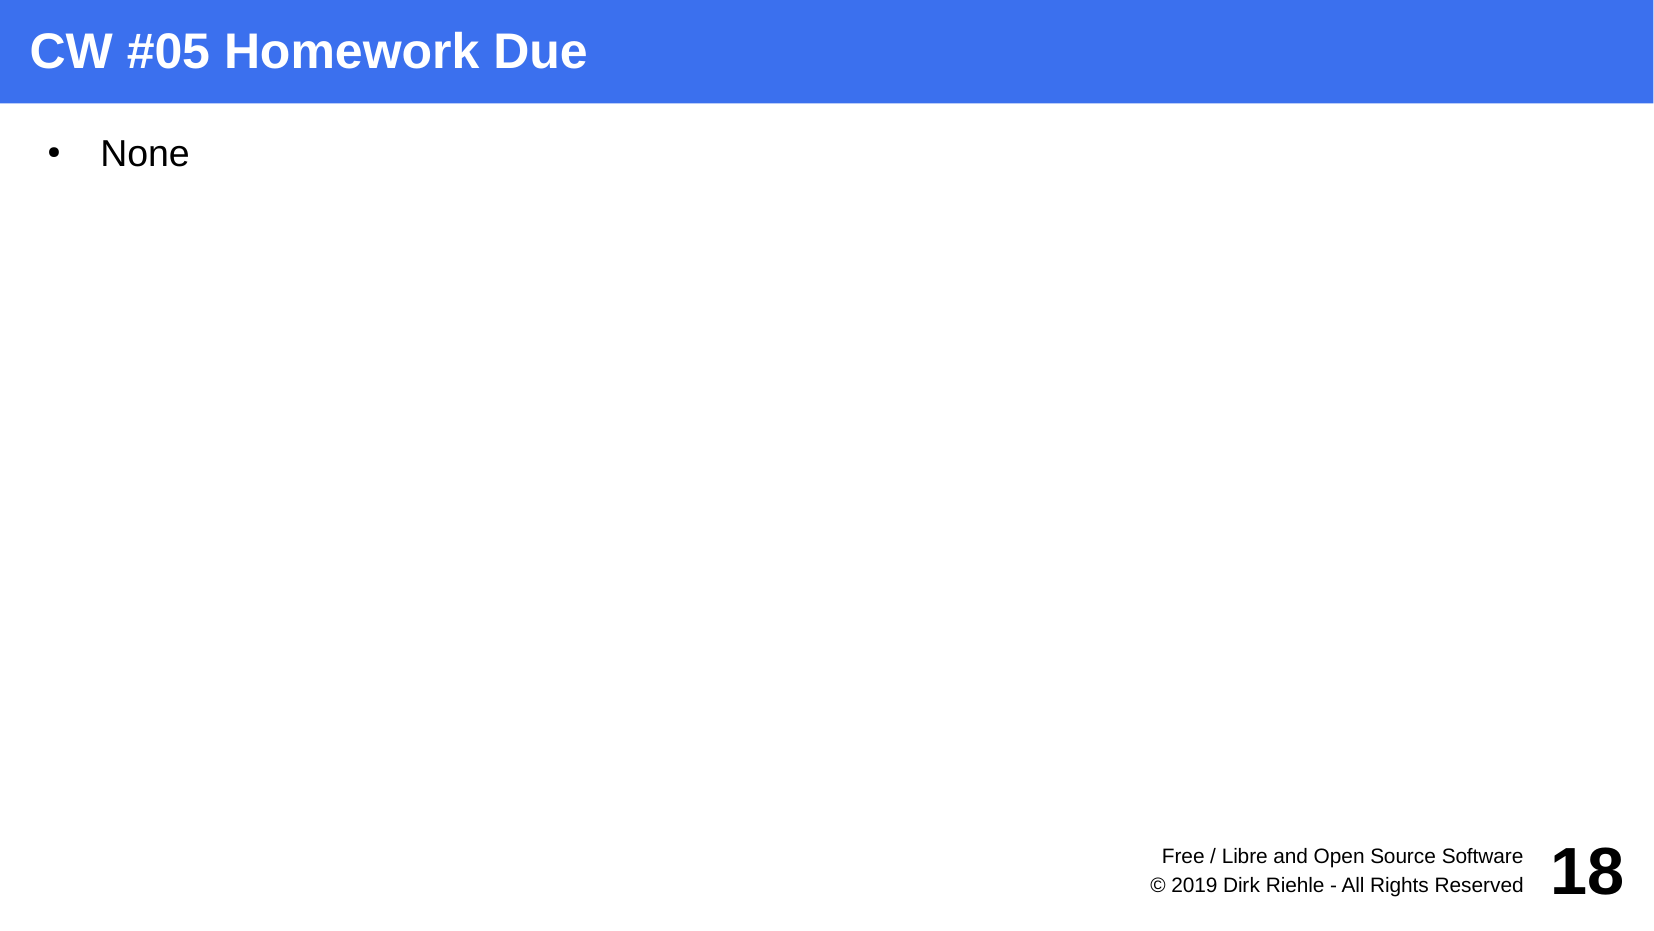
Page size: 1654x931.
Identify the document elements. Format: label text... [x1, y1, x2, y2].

list None [29, 132, 1625, 813]
title CW #05 Homework Due [0, 0, 1654, 104]
